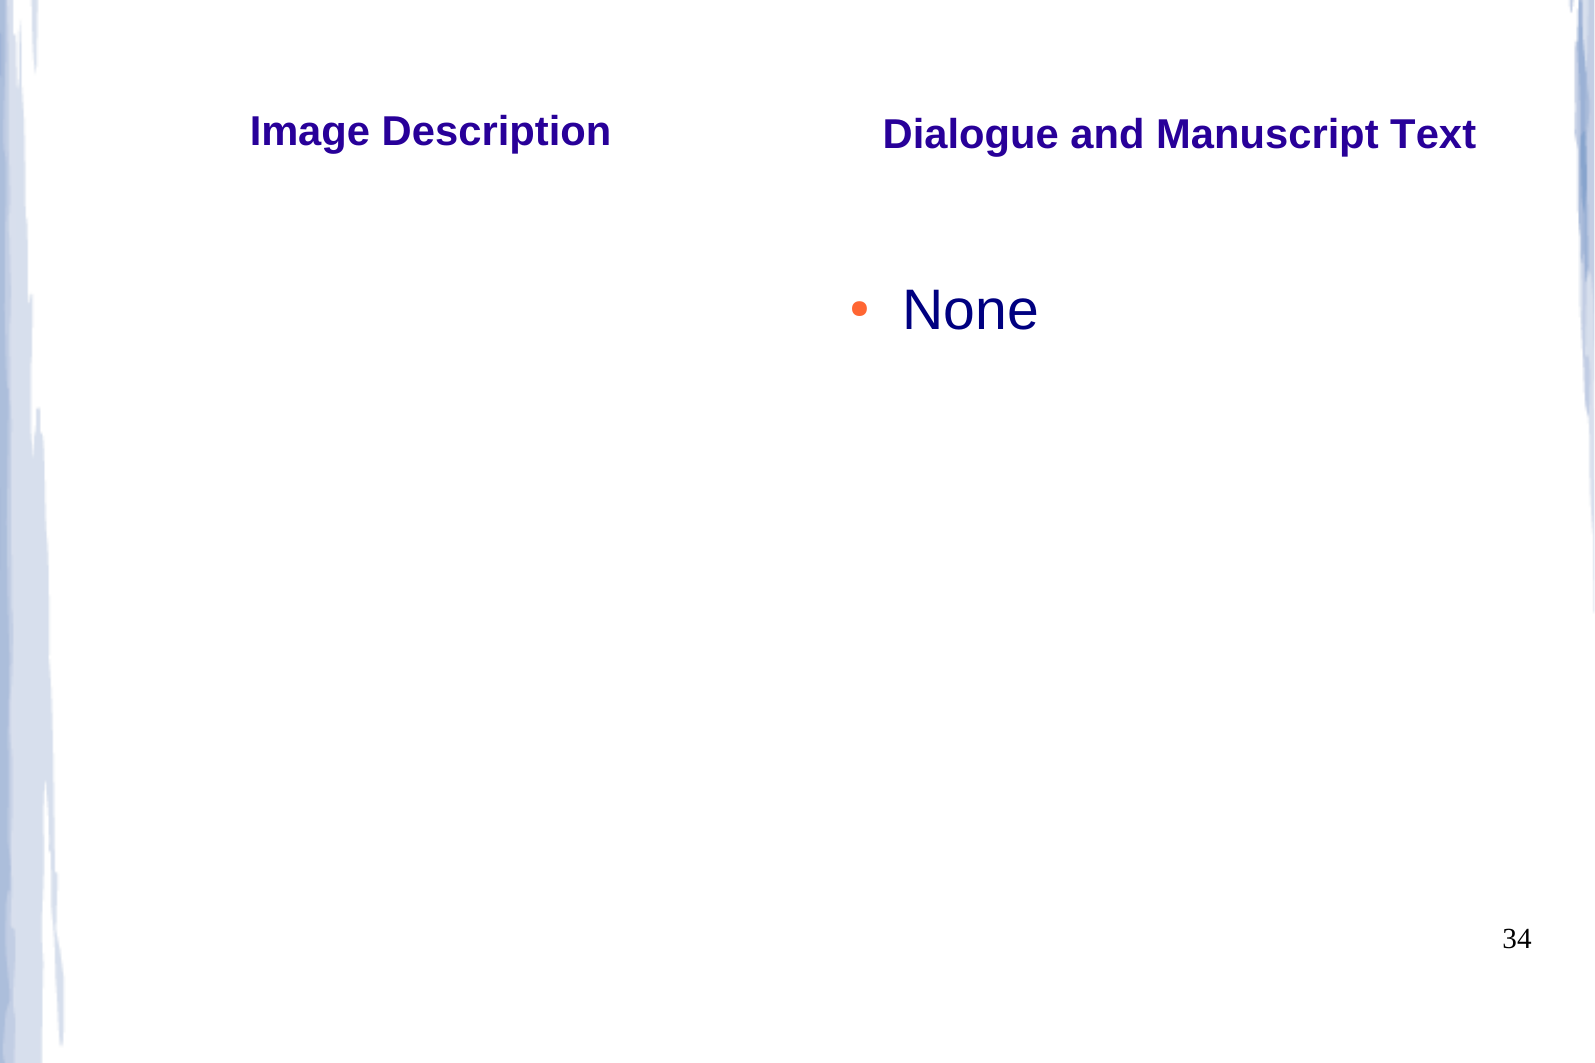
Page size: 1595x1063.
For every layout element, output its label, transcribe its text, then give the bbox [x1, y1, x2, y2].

list None [831, 278, 1516, 931]
picture [0, 0, 1595, 1063]
title Dialogue and Manuscript Text [825, 45, 1541, 223]
title Image Description [79, 42, 796, 220]
